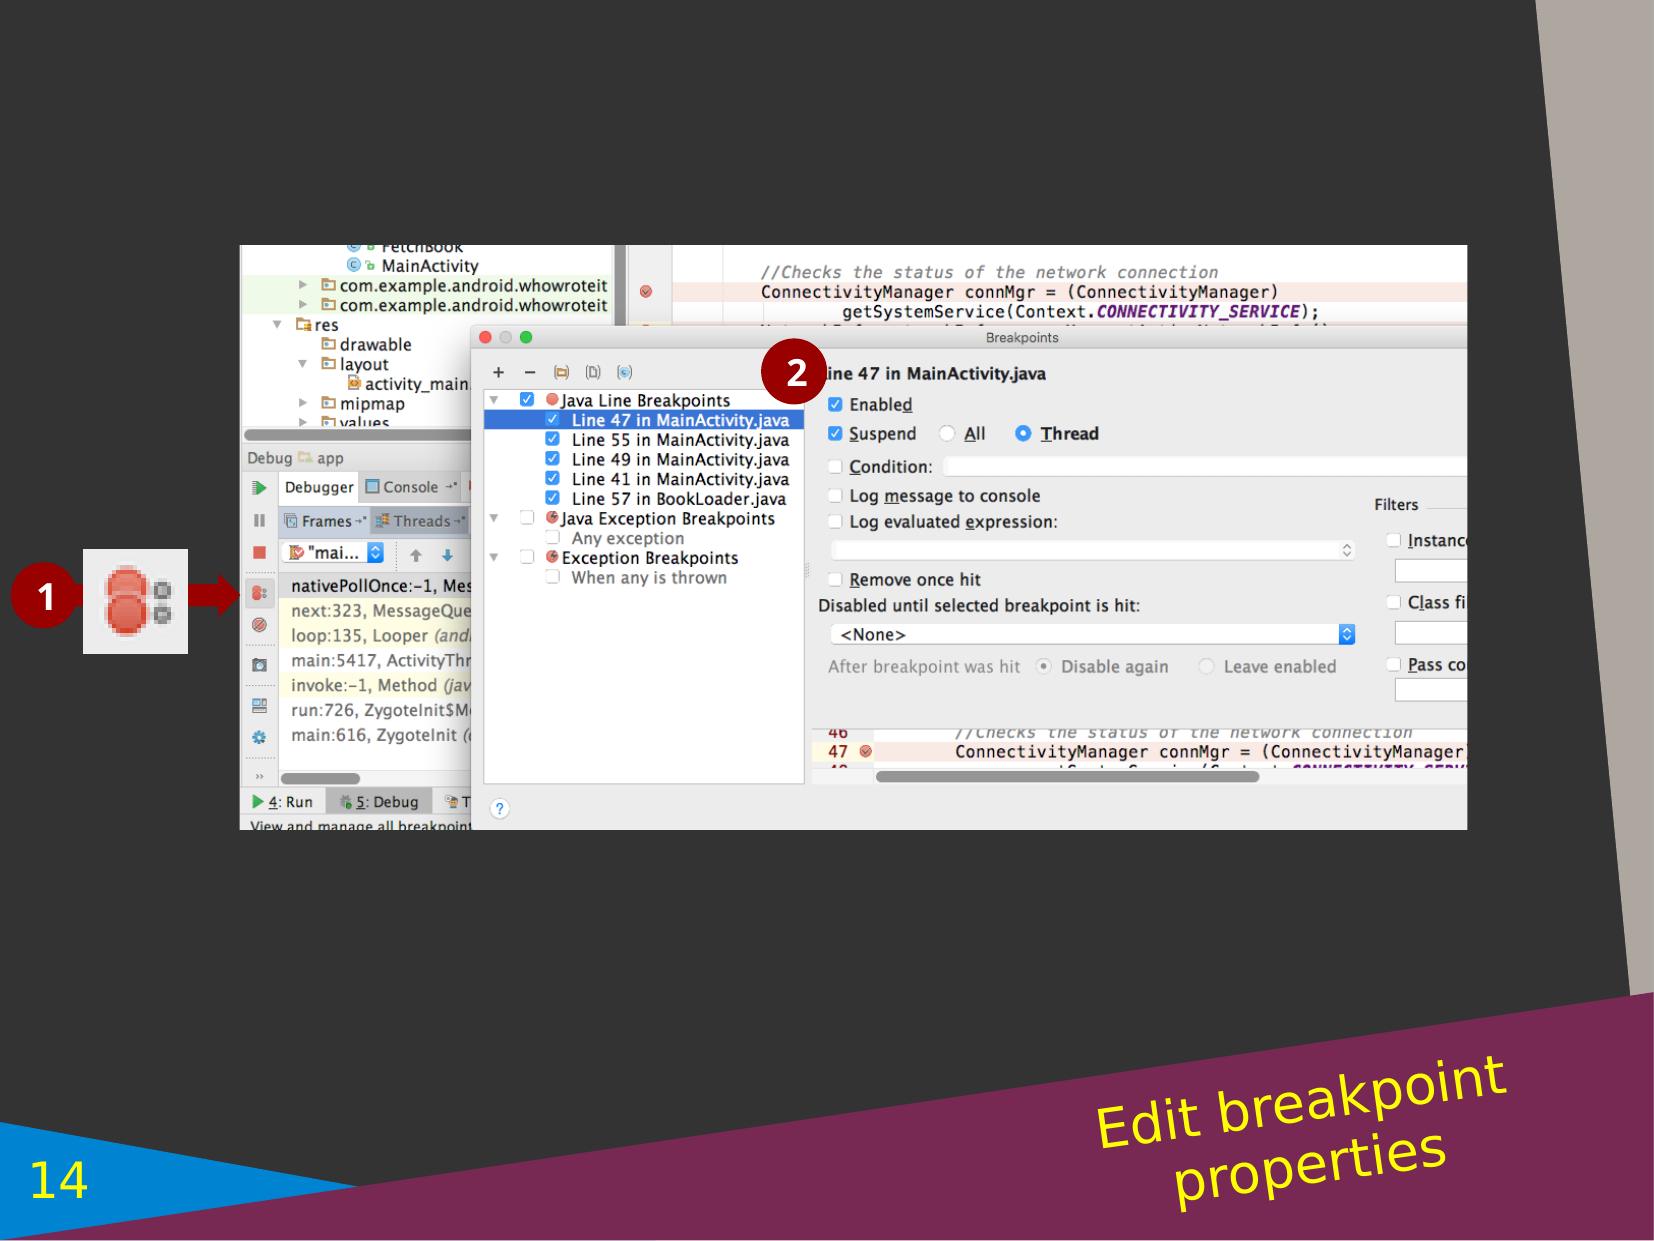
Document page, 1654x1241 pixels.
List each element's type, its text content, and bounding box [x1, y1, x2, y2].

text_box [75, 584, 83, 607]
title Edit breakpoint properties [956, 995, 1654, 1241]
text_box 1 [11, 563, 77, 628]
text_box 2 [761, 339, 827, 404]
picture [239, 245, 1468, 830]
picture [83, 549, 188, 654]
text_box [188, 573, 241, 618]
